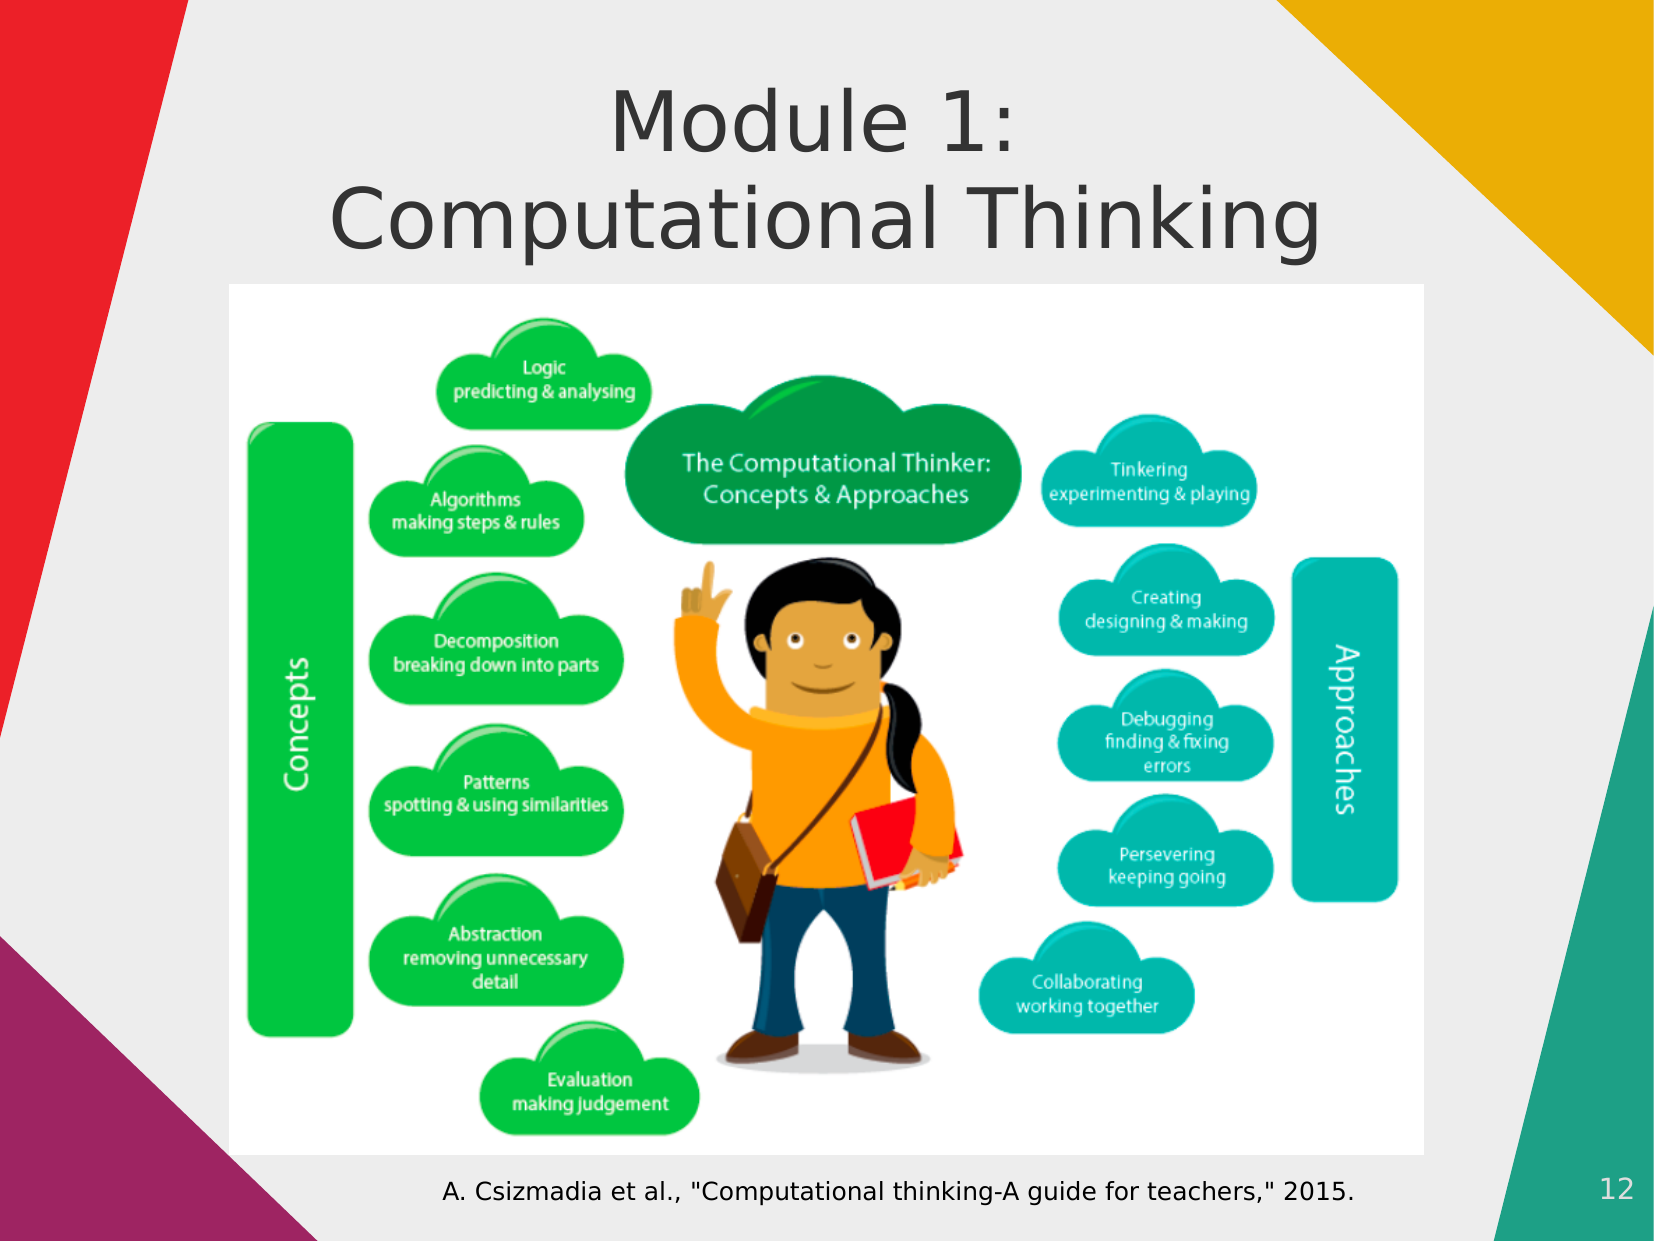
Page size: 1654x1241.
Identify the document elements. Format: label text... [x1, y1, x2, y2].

picture [229, 284, 1424, 1156]
text_box A. Csizmadia et al., "Computational thinking-A guide for teachers," 2015. [315, 1170, 1456, 1215]
title Module 1: Computational Thinking [114, 73, 1539, 271]
